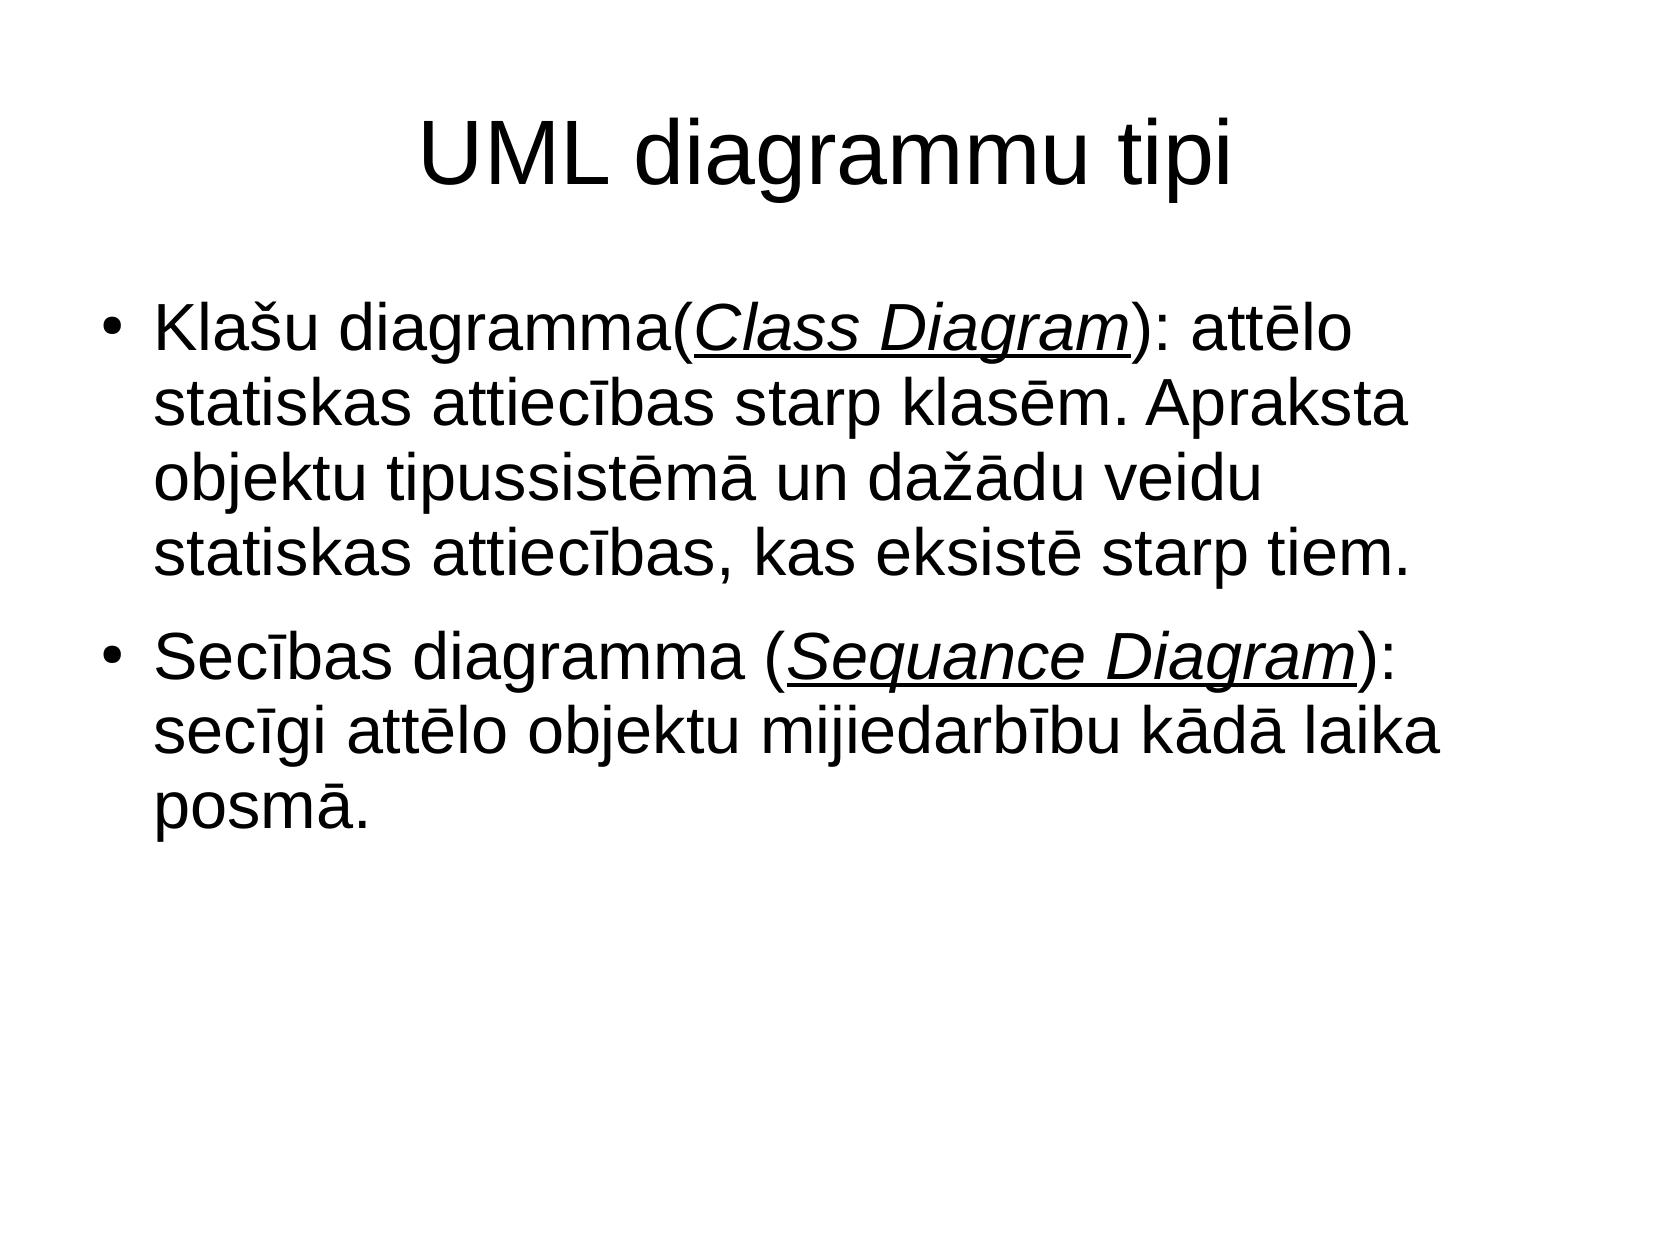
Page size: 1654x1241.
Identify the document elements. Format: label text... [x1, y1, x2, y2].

list Klašu diagramma(Class Diagram): attēlo statiskas attiecības starp klasēm. Apraksta objektu tipussistēmā un dažādu veidu statiskas attiecības, kas eksistē starp tiem. Secības diagramma (Sequance Diagram): secīgi attēlo objektu mijiedarbību kādā laika posmā. [82, 290, 1538, 1010]
title UML diagrammu tipi [82, 49, 1571, 257]
